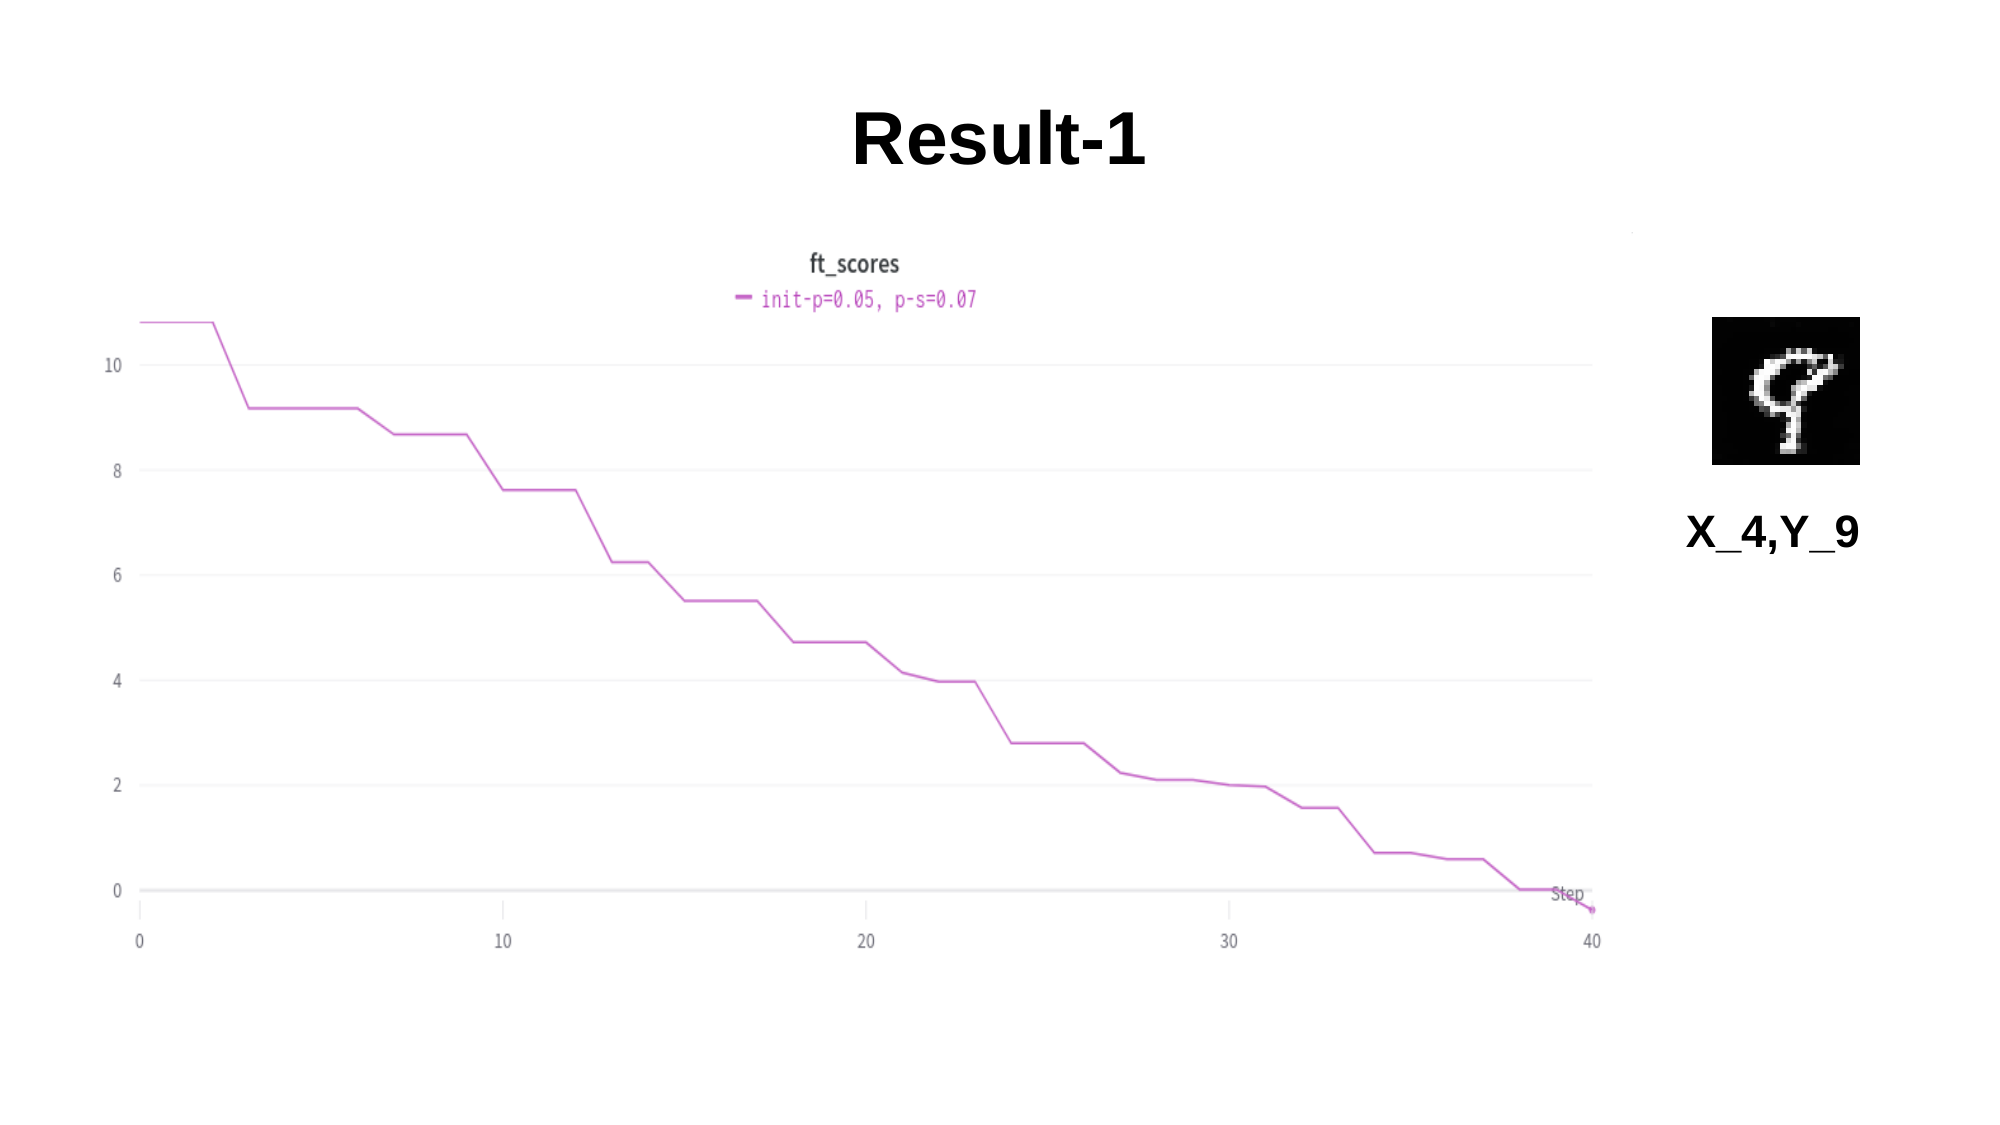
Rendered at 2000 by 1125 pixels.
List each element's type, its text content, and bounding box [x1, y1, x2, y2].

text_box X_4,Y_9 [1632, 498, 1905, 619]
title Result-1 [99, 44, 1900, 233]
picture [1712, 317, 1860, 465]
picture [90, 232, 1633, 975]
